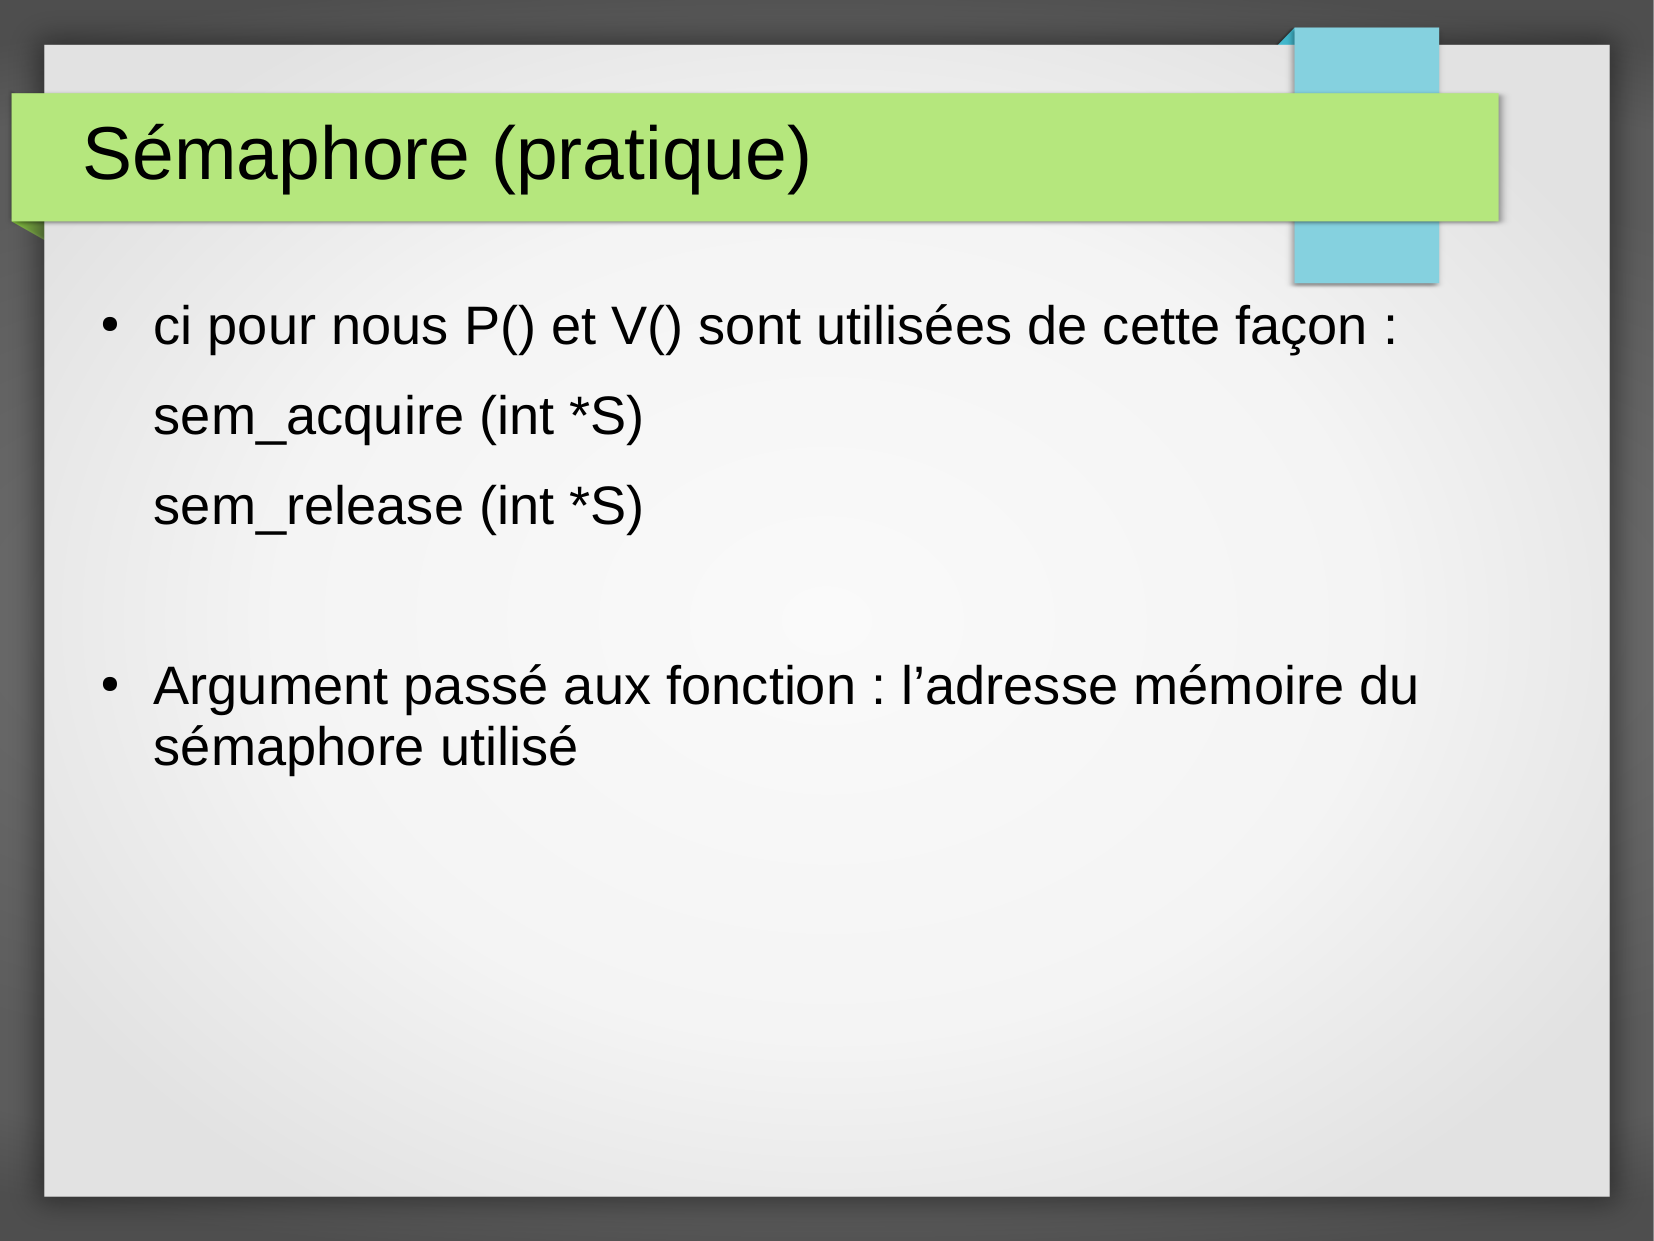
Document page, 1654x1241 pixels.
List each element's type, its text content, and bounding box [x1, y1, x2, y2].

picture [0, 0, 1654, 1241]
text_box [82, 295, 1571, 1015]
title Sémaphore (pratique) [82, 94, 1264, 213]
